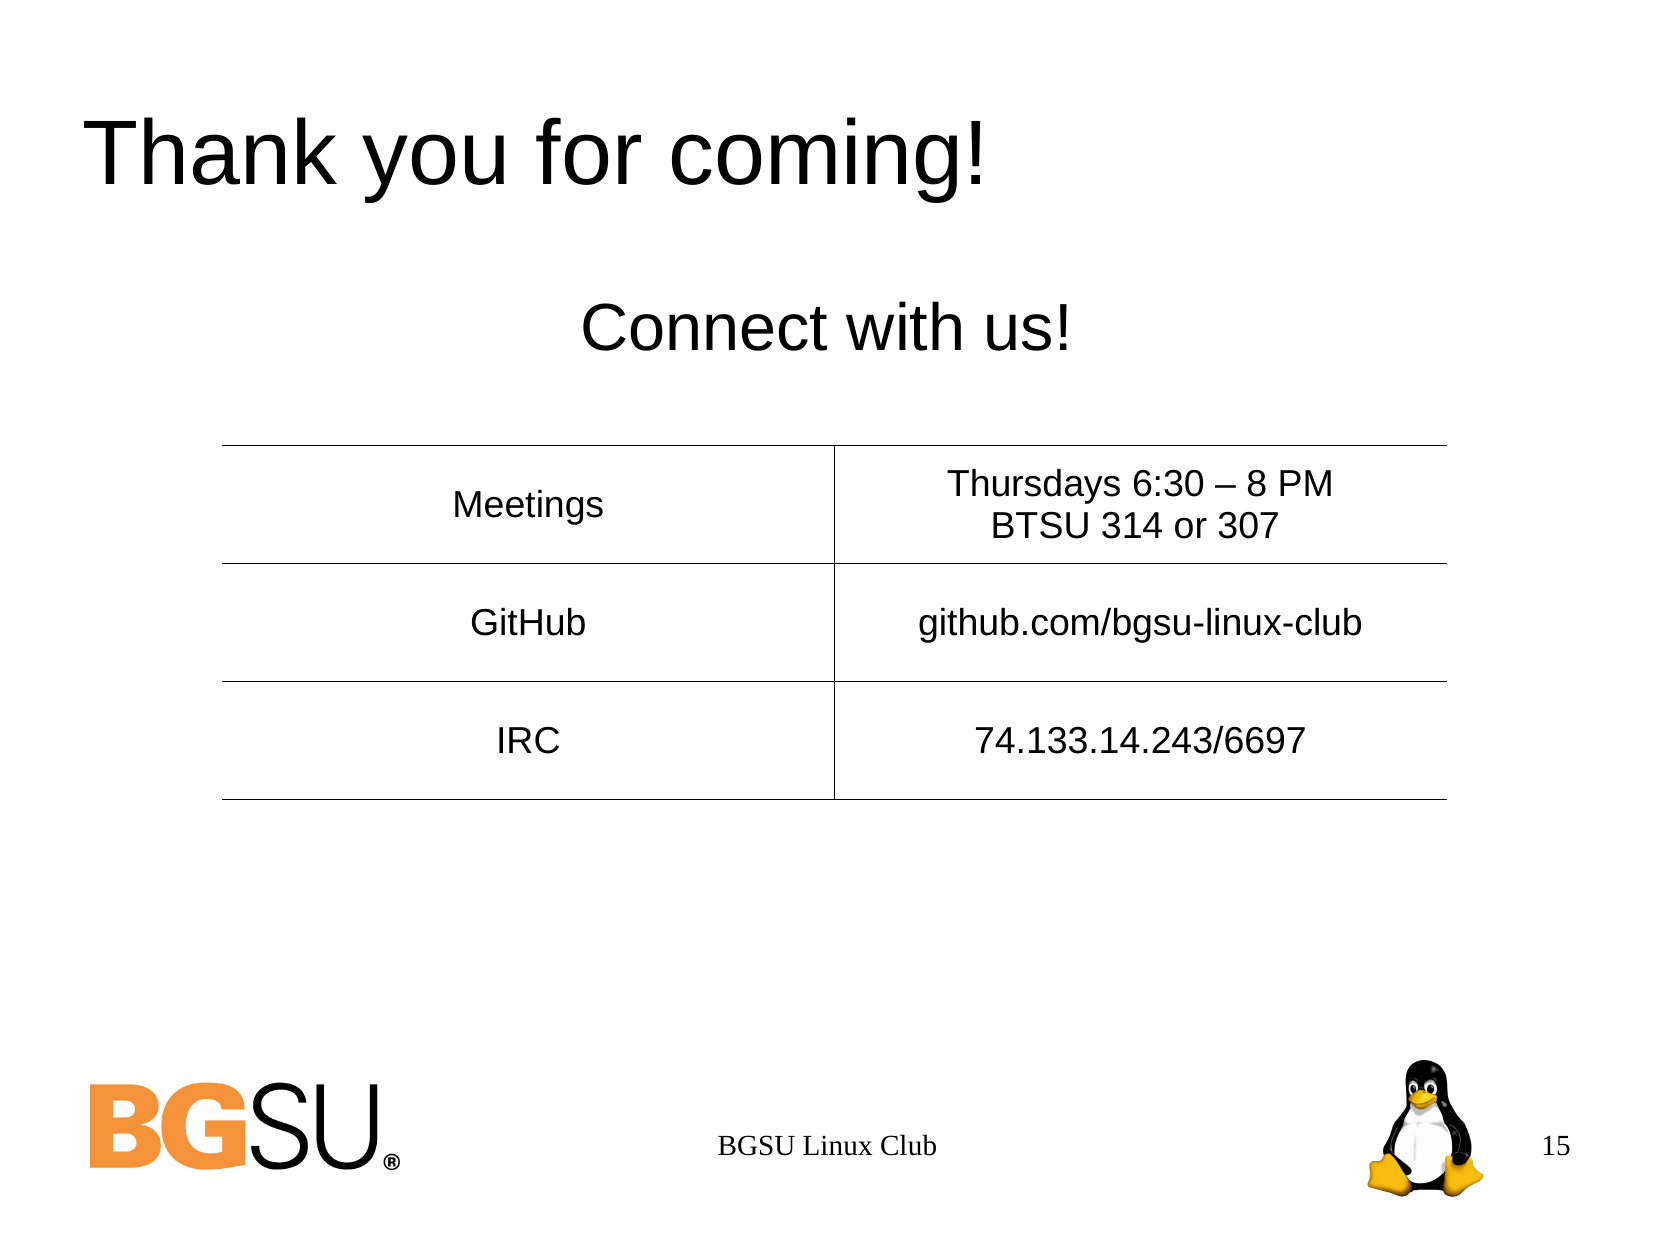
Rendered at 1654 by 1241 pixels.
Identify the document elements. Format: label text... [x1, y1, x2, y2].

table_header Thursdays 6:30 – 8 PM BTSU 314 or 307 [835, 446, 1447, 563]
table_cell GitHub [222, 564, 834, 681]
table_cell 74.133.14.243/6697 [835, 682, 1447, 799]
title Thank you for coming! [82, 49, 1571, 257]
table_header Meetings [222, 446, 834, 563]
table_cell IRC [222, 682, 834, 799]
table_cell github.com/bgsu-linux-club [835, 564, 1447, 681]
picture [90, 1082, 409, 1171]
picture [1365, 1057, 1486, 1201]
subtitle Connect with us! [82, 290, 1571, 436]
